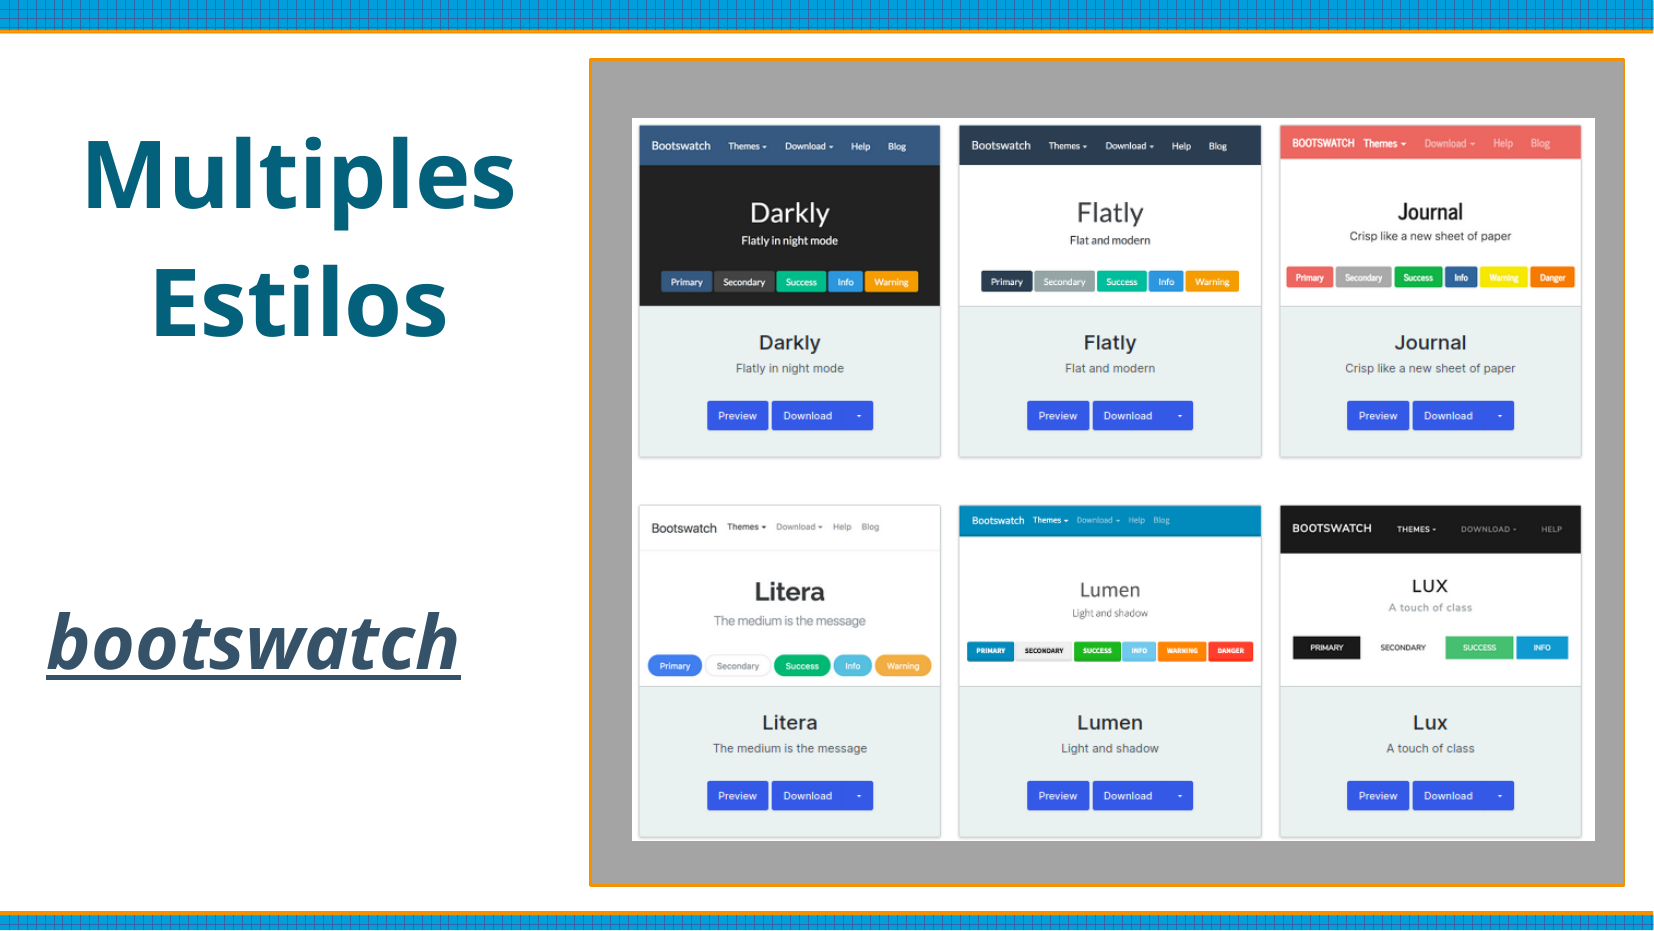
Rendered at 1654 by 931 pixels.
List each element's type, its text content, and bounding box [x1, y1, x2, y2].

text_box [590, 59, 1625, 886]
text_box bootswatch [40, 590, 544, 690]
title Multiples Estilos [7, 88, 591, 384]
picture [632, 118, 1595, 841]
